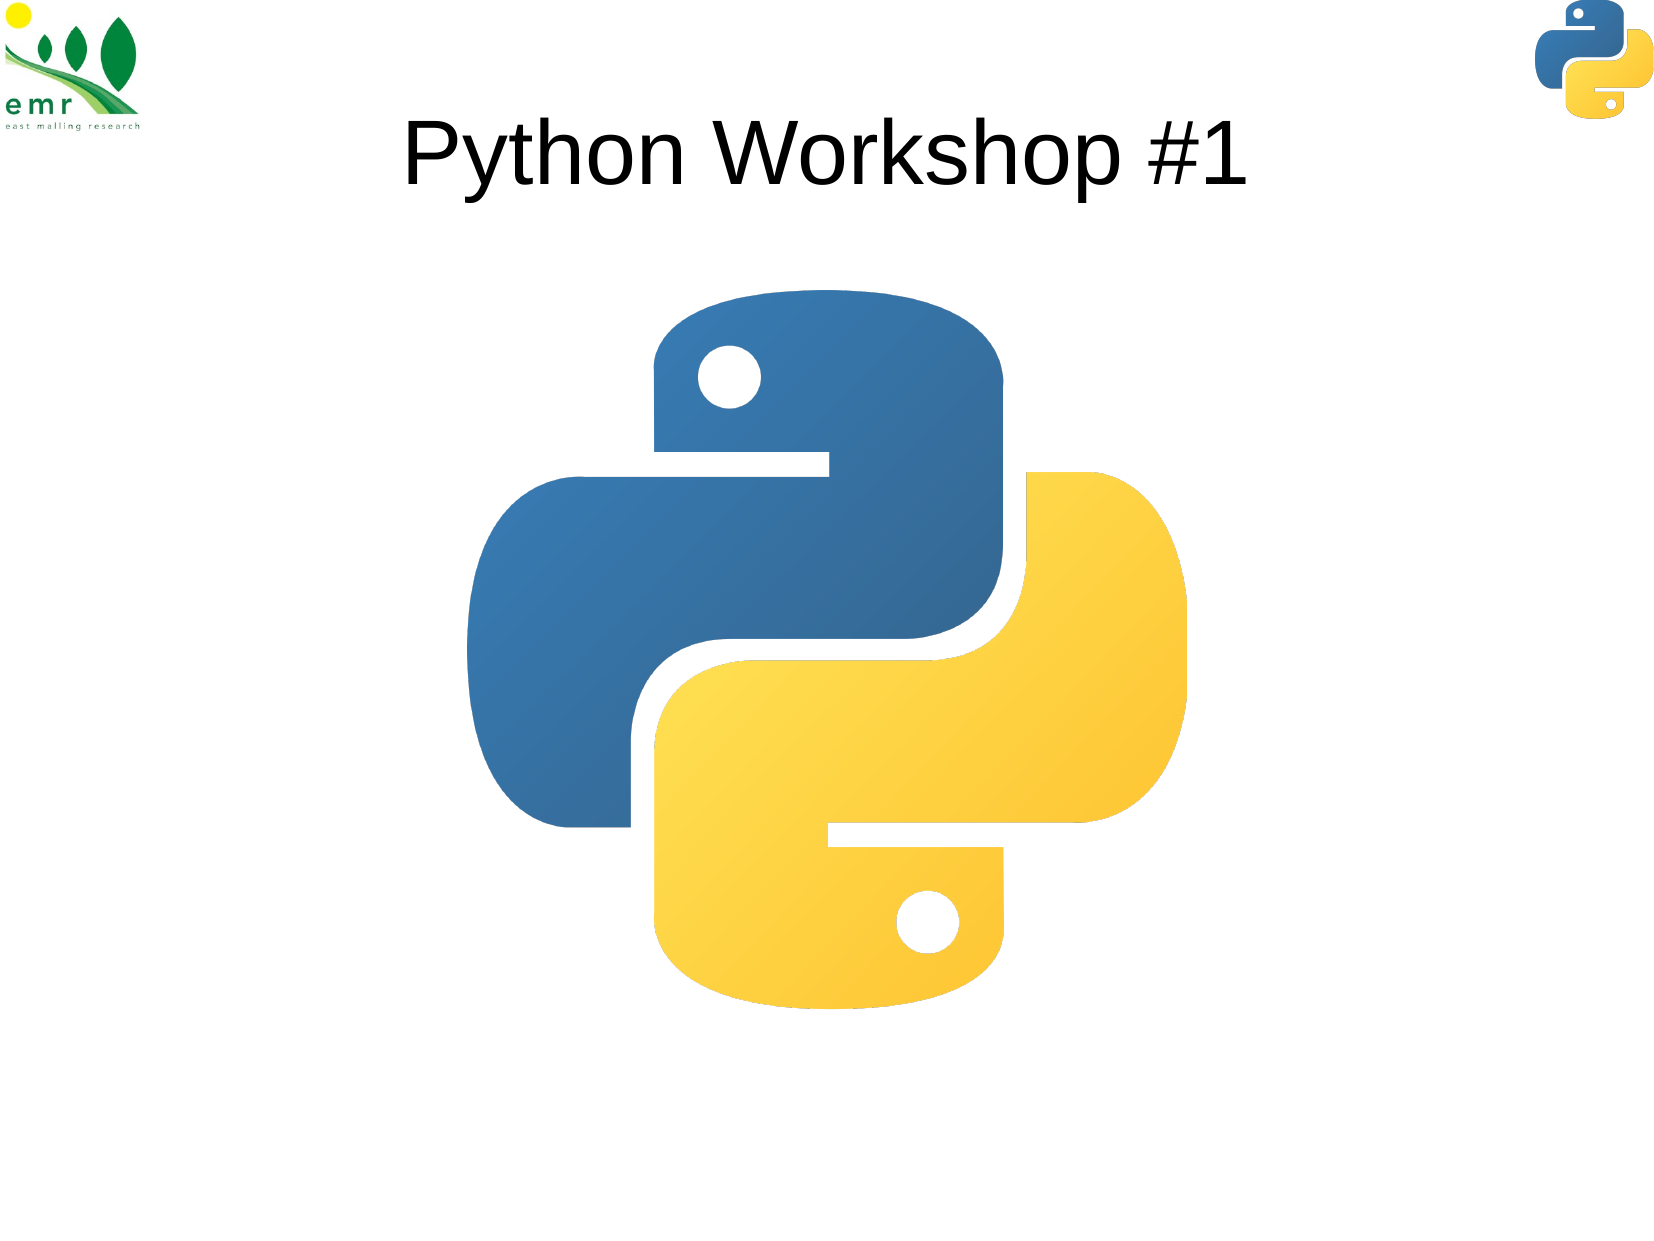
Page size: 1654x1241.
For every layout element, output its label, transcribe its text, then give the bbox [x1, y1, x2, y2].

title Python Workshop #1 [82, 49, 1571, 257]
picture [0, 0, 142, 133]
picture [1535, 0, 1654, 119]
picture [467, 290, 1187, 1010]
